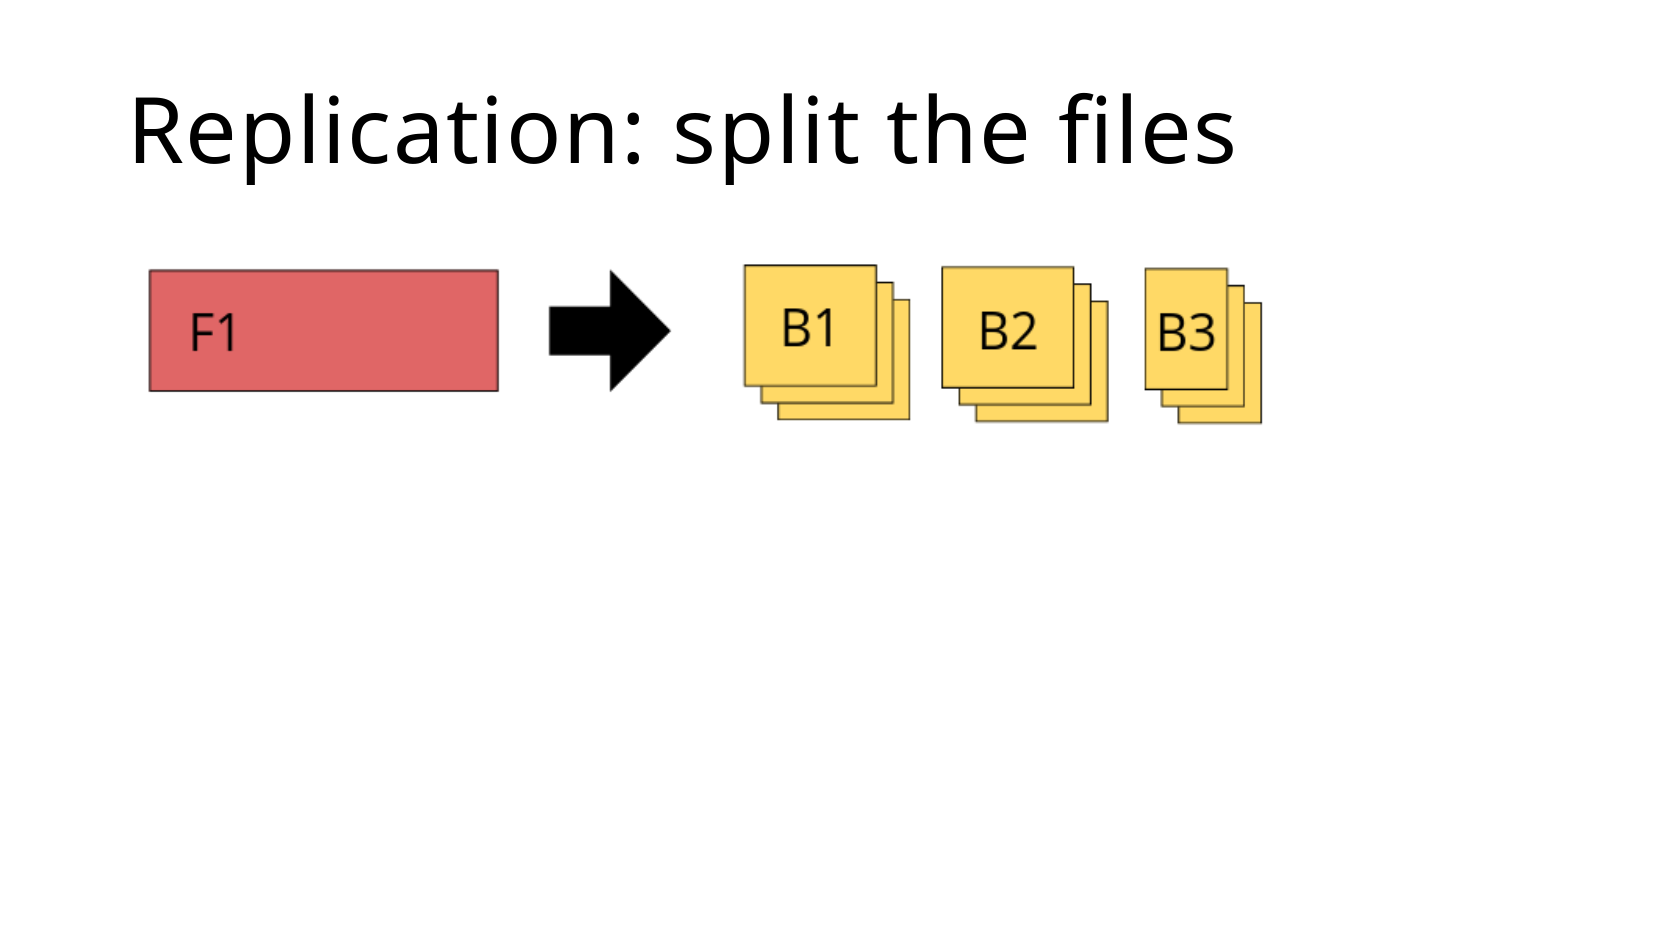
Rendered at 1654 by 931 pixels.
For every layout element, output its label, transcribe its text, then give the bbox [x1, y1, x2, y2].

picture [127, 238, 1281, 466]
title Replication: split the files [127, 69, 1654, 187]
